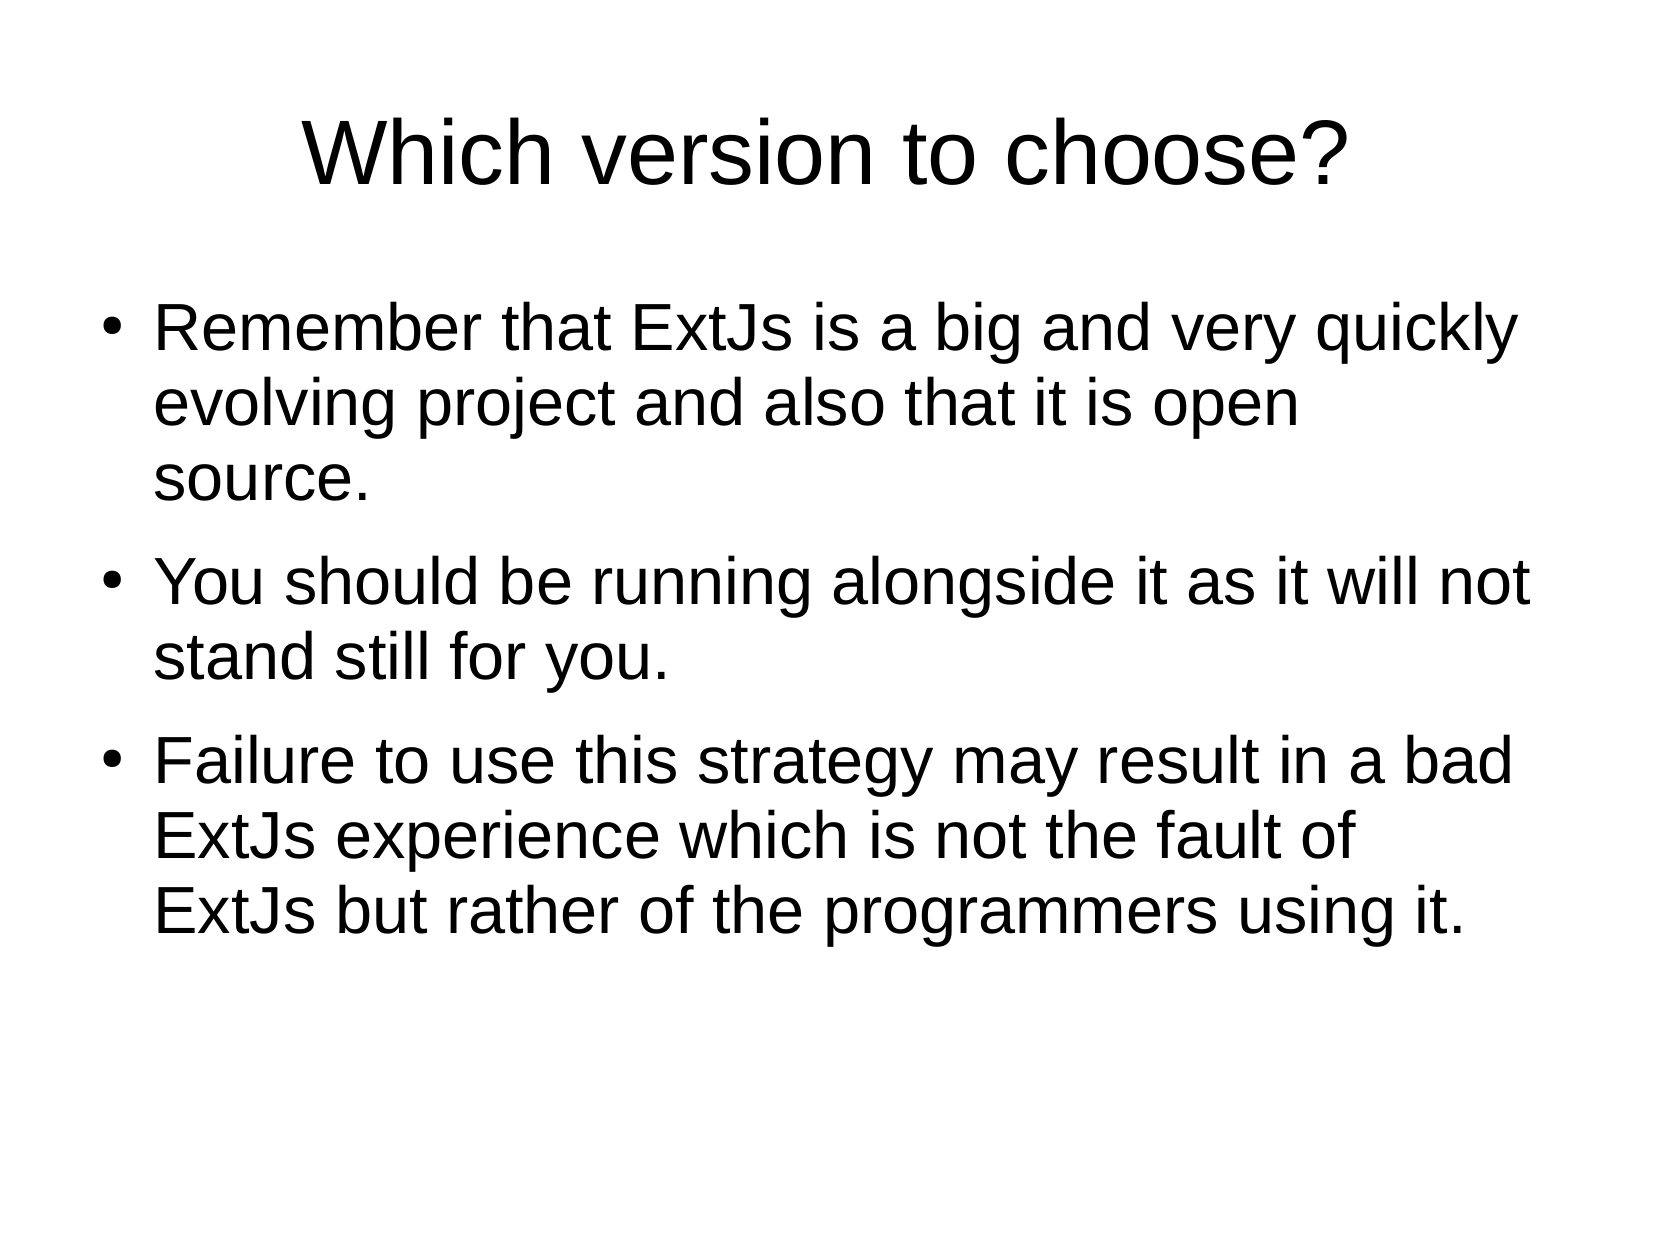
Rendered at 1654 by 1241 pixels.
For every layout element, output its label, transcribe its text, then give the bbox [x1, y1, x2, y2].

title Which version to choose? [82, 49, 1571, 257]
list Remember that ExtJs is a big and very quickly evolving project and also that it is open source. You should be running alongside it as it will not stand still for you. Failure to use this strategy may result in a bad ExtJs experience which is not the fault of ExtJs but rather of the programmers using it. [82, 290, 1538, 1010]
